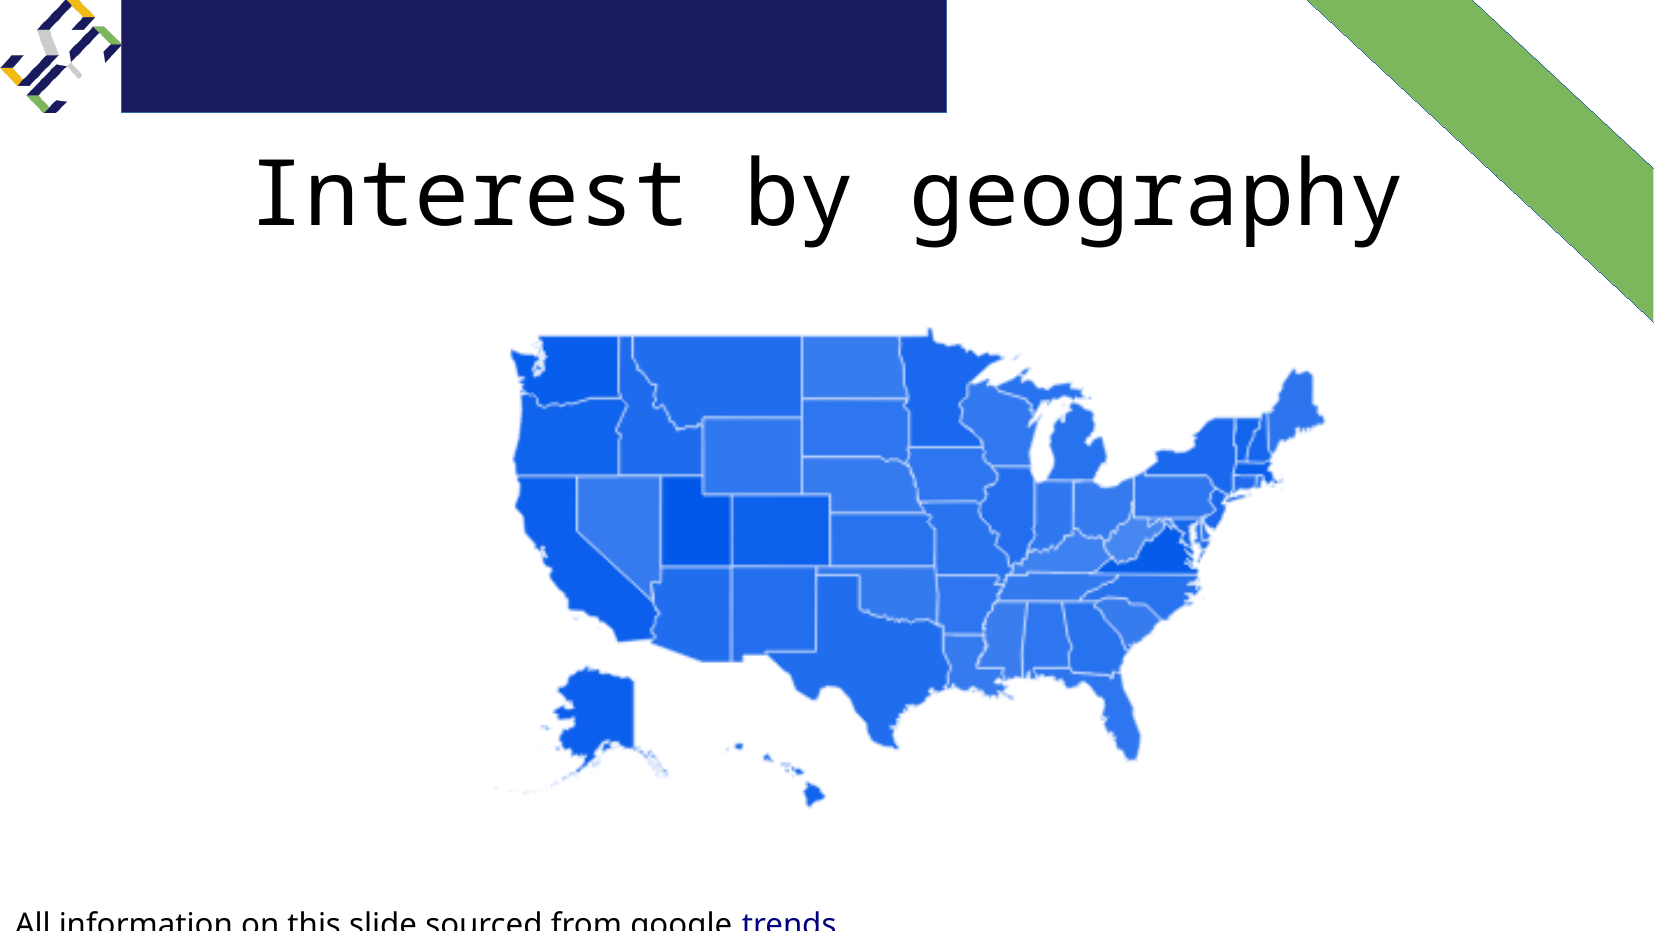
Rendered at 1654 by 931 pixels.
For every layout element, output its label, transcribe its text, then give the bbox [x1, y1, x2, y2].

picture [0, 0, 121, 113]
title Interest by geography [82, 127, 1571, 253]
picture [300, 284, 1426, 863]
text_box [1307, 0, 1654, 323]
text_box All information on this slide sourced from google trends [0, 894, 901, 931]
text_box [121, 0, 947, 113]
